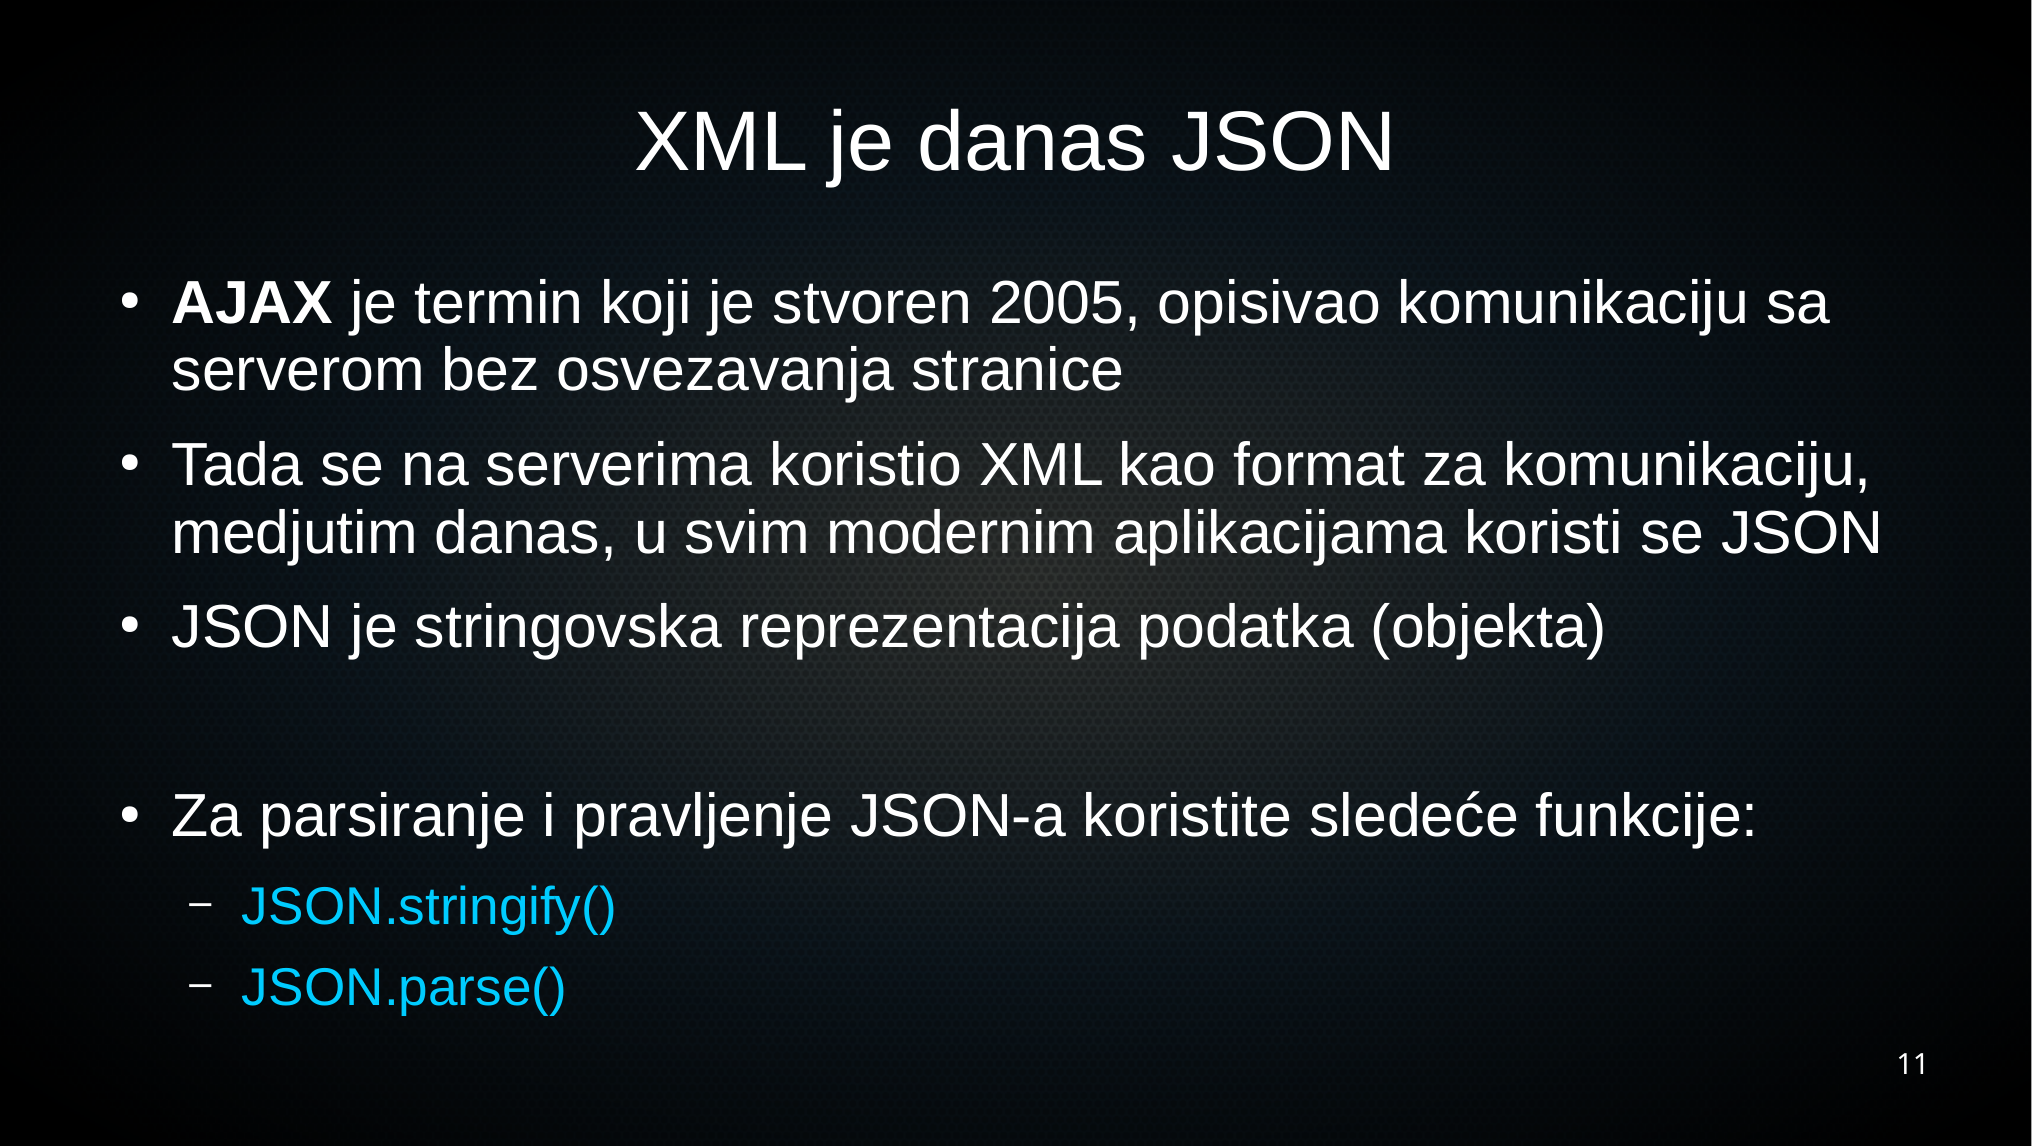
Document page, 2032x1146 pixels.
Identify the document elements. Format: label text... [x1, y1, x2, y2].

list AJAX je termin koji je stvoren 2005, opisivao komunikaciju sa serverom bez osvezavanja stranice Tada se na serverima koristio XML kao format za komunikaciju, medjutim danas, u svim modernim aplikacijama koristi se JSON JSON je stringovska reprezentacija podatka (objekta) Za parsiranje i pravljenje JSON-a koristite sledeće funkcije: JSON.stringify() JSON.parse() [101, 268, 1890, 1040]
title XML je danas JSON [101, 45, 1930, 237]
picture [0, 0, 2032, 1146]
